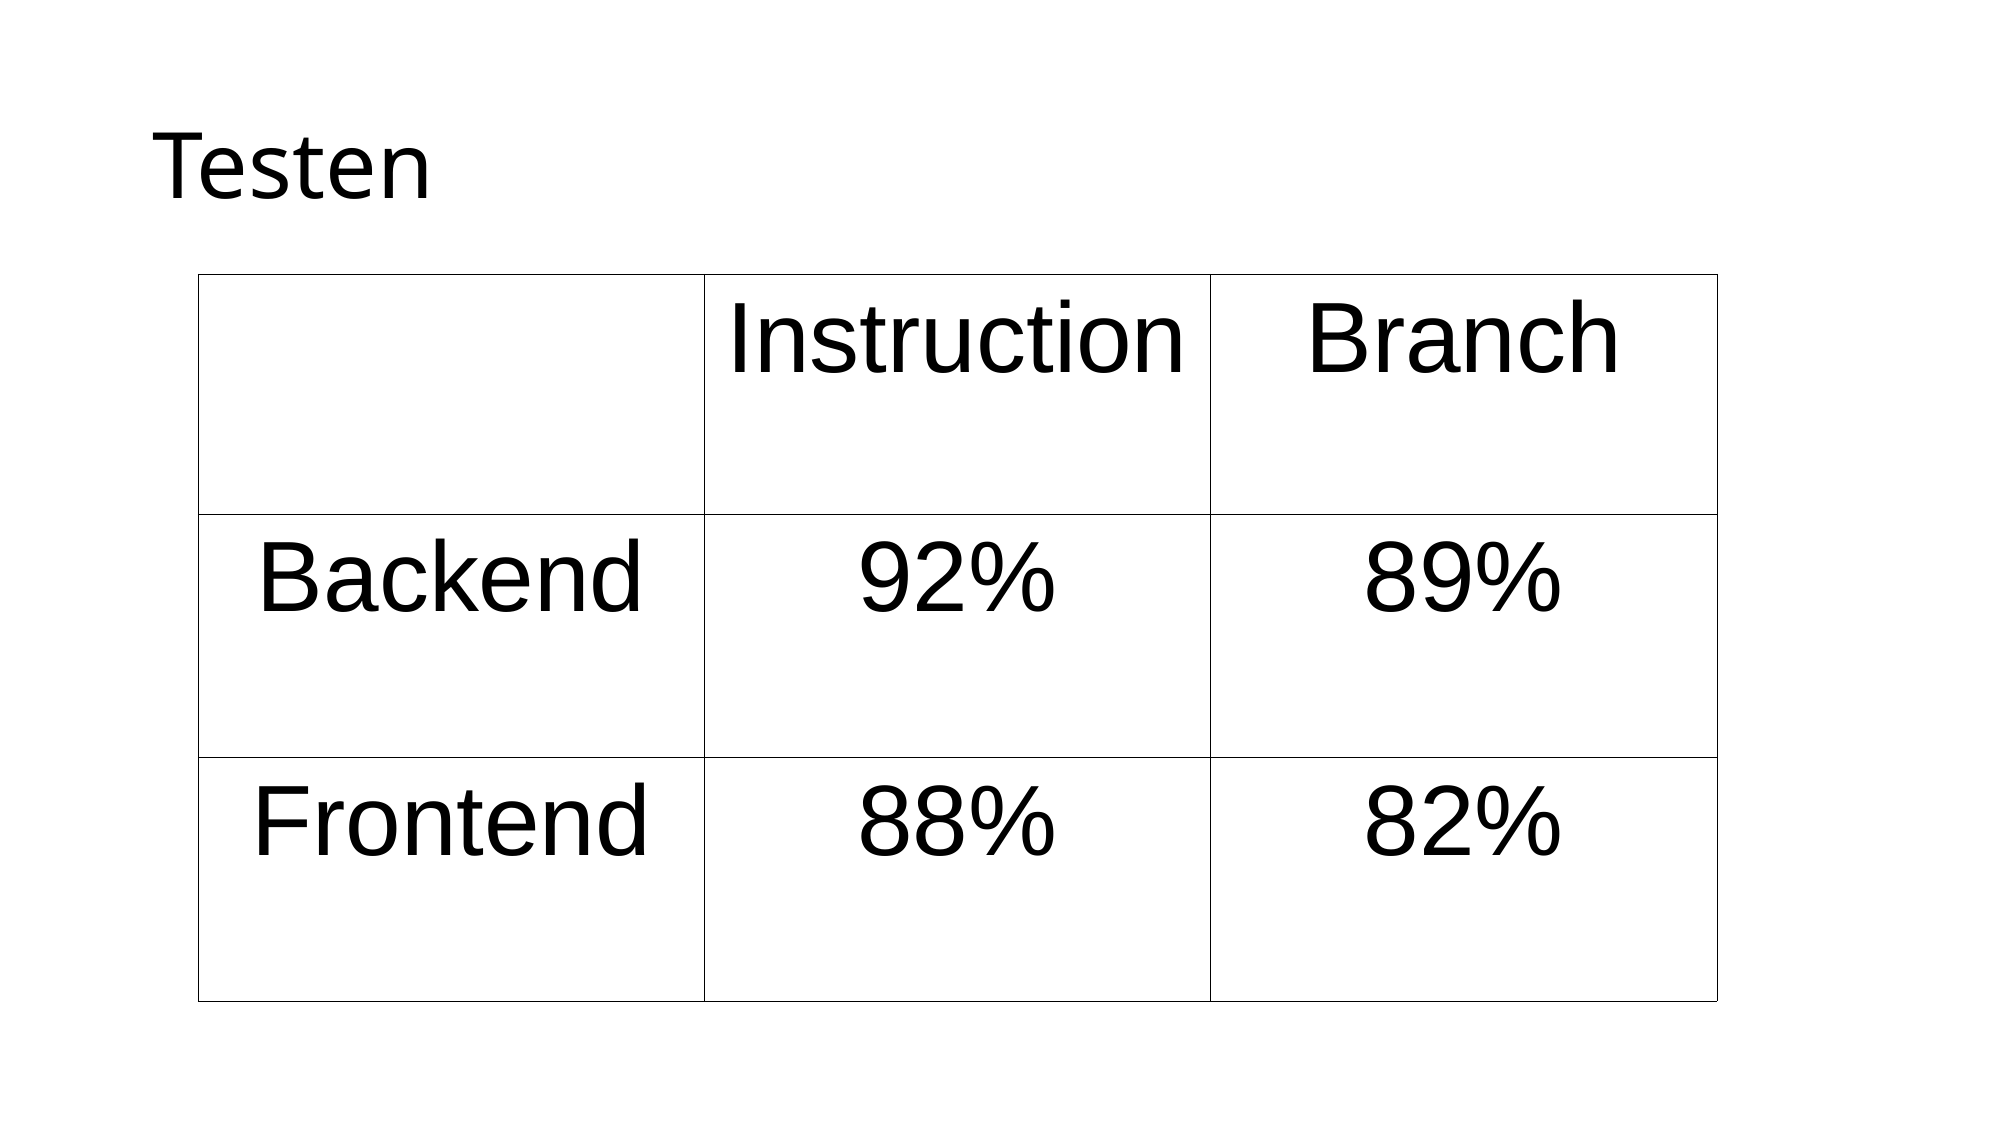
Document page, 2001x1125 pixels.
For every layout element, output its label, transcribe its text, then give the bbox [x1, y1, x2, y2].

table_header Branch [1211, 275, 1717, 514]
table_header [199, 275, 704, 514]
table_header Instruction [705, 275, 1210, 514]
table_cell 89% [1211, 515, 1717, 757]
table_cell Backend [199, 515, 704, 757]
table_cell Frontend [199, 758, 704, 1001]
table_cell 92% [705, 515, 1210, 757]
table_cell 88% [705, 758, 1210, 1001]
table_cell 82% [1211, 758, 1717, 1001]
title Testen [137, 59, 1863, 278]
